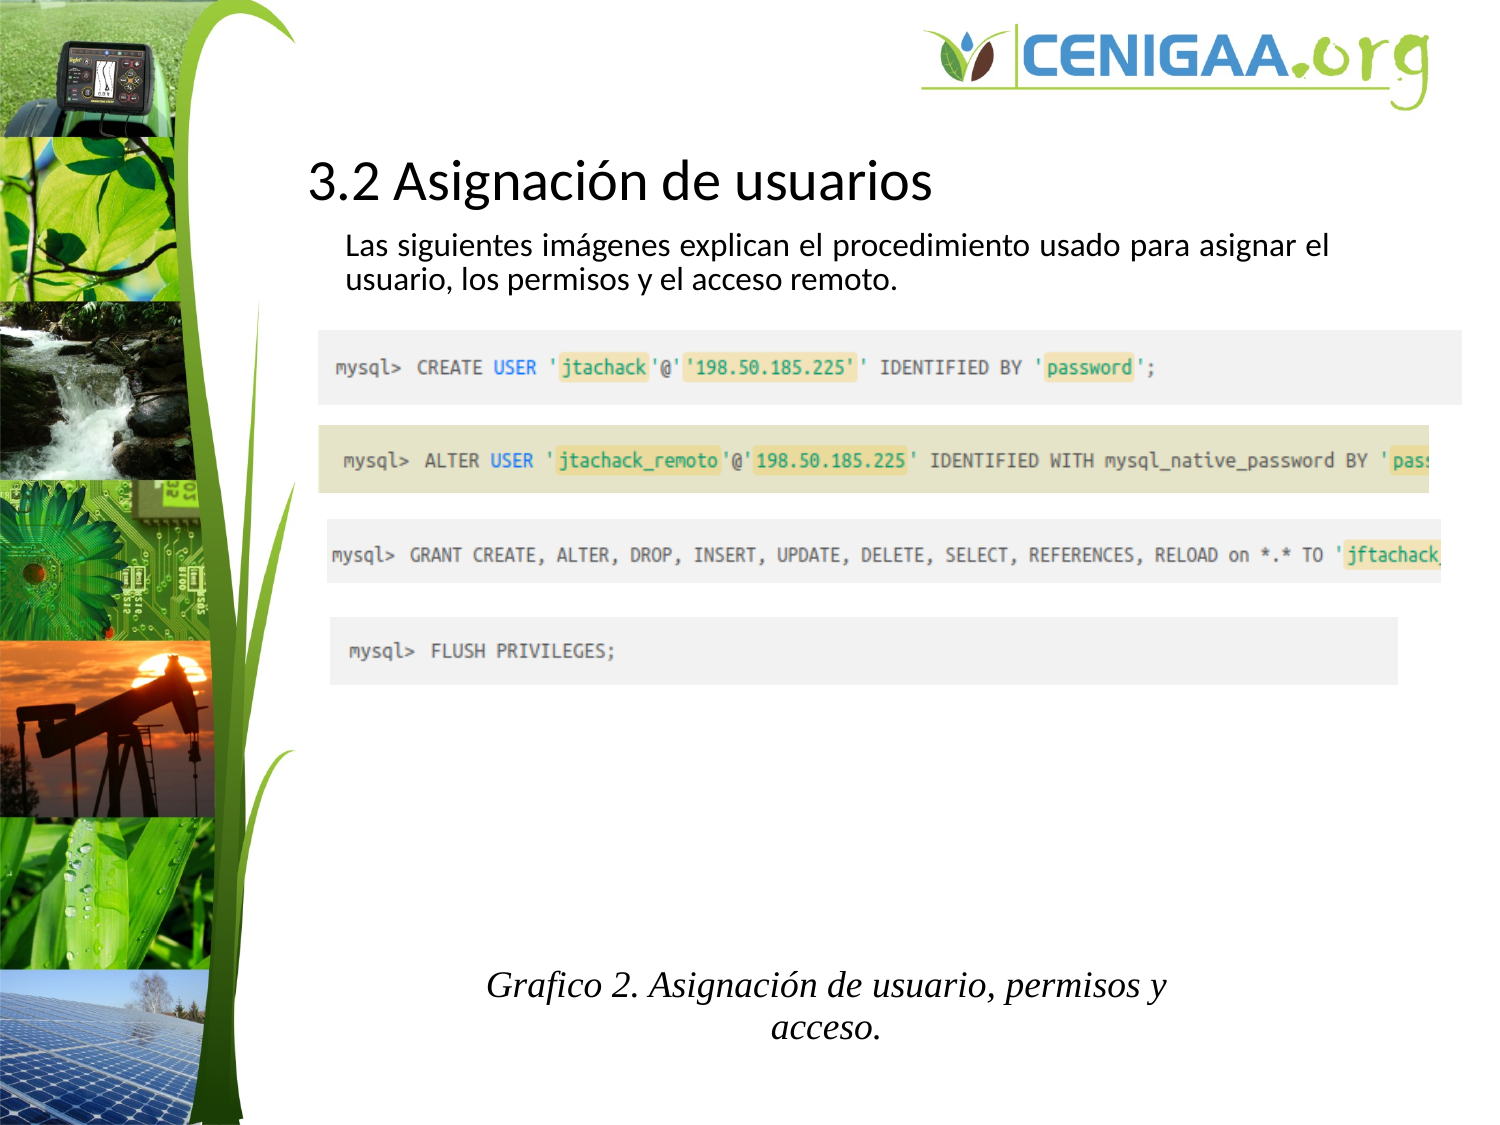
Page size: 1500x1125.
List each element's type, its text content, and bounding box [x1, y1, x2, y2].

text_box Grafico 2. Asignación de usuario, permisos y acceso. [437, 956, 1217, 1055]
picture [0, 0, 1462, 1125]
list 3.2 Asignación de usuarios [236, 141, 1500, 303]
text_box Las siguientes imágenes explican el procedimiento usado para asignar el usuario, los permisos y el acceso remoto. [330, 224, 1347, 330]
